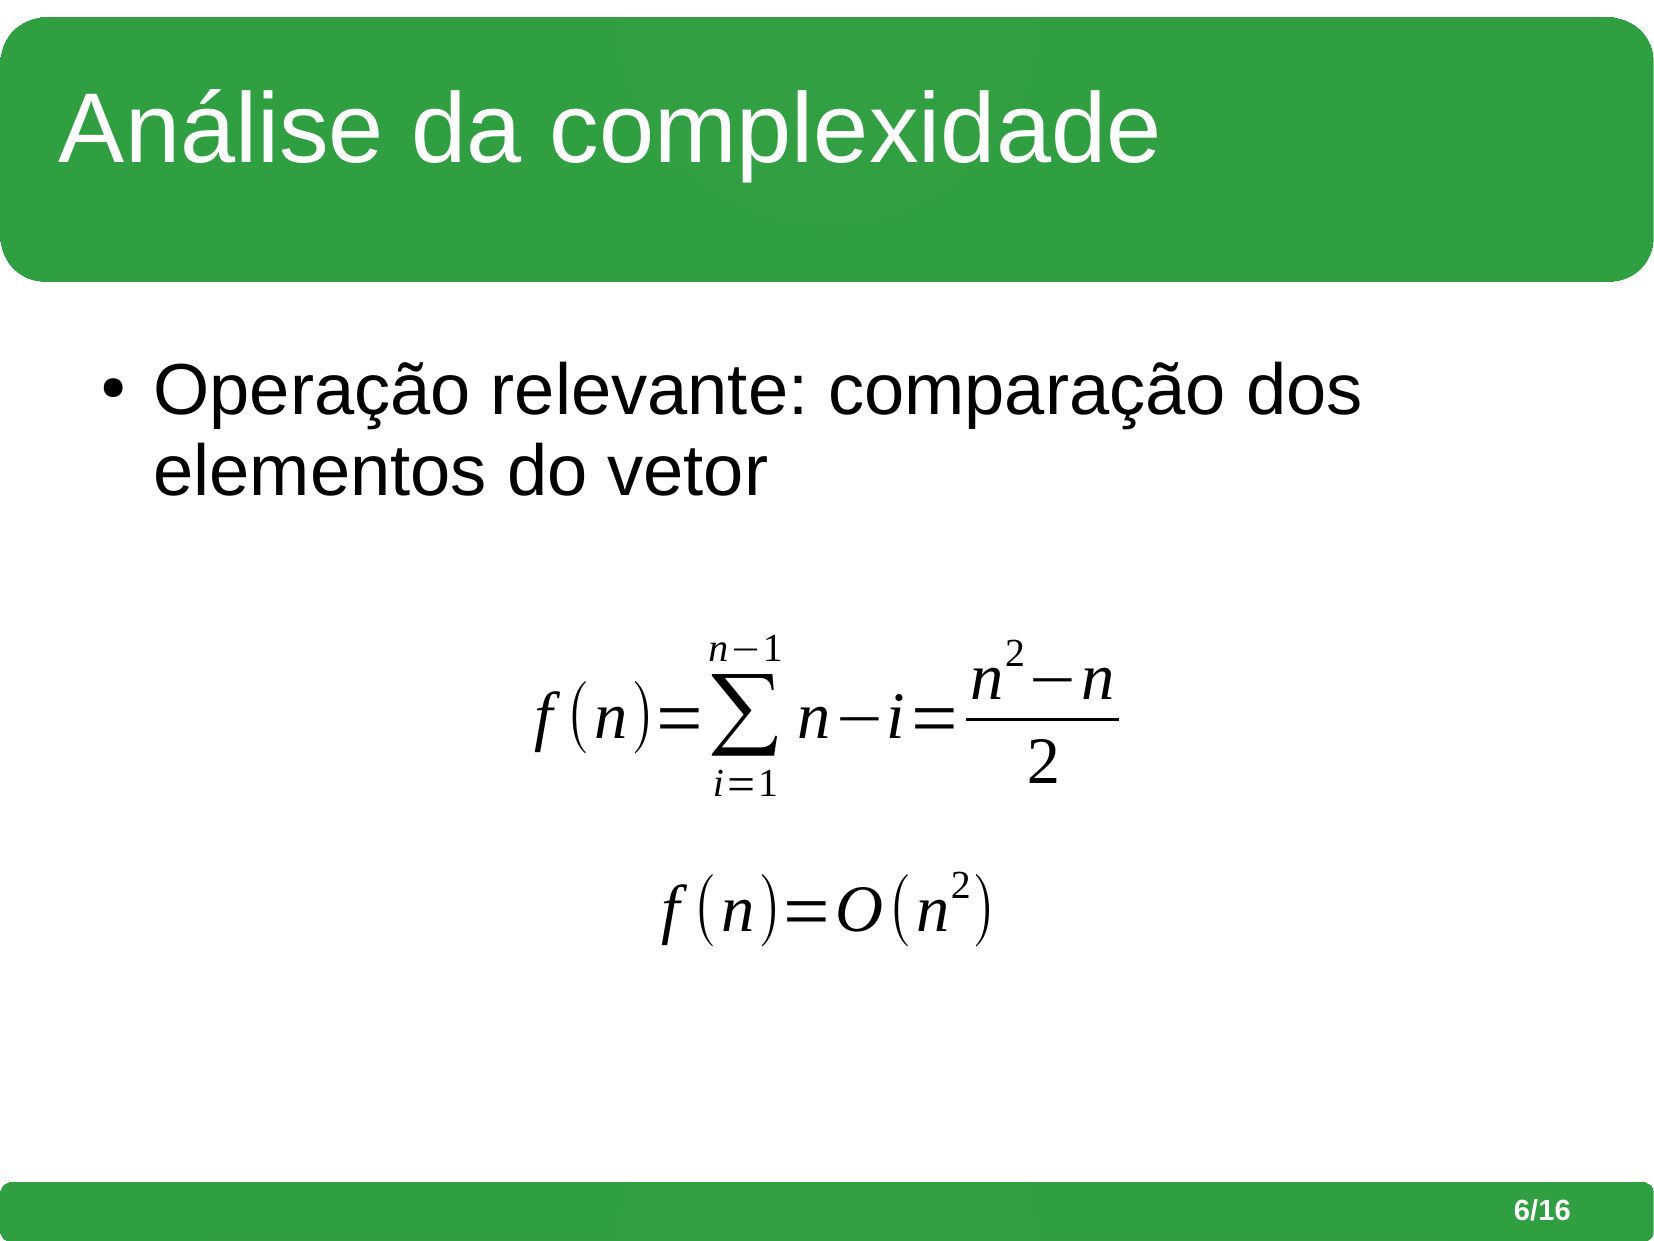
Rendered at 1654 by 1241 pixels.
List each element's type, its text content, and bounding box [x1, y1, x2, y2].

title Análise da complexidade [59, 56, 1595, 200]
list Operação relevante: comparação dos elementos do vetor [82, 349, 1571, 1069]
chart [652, 862, 1002, 951]
chart [525, 625, 1129, 806]
